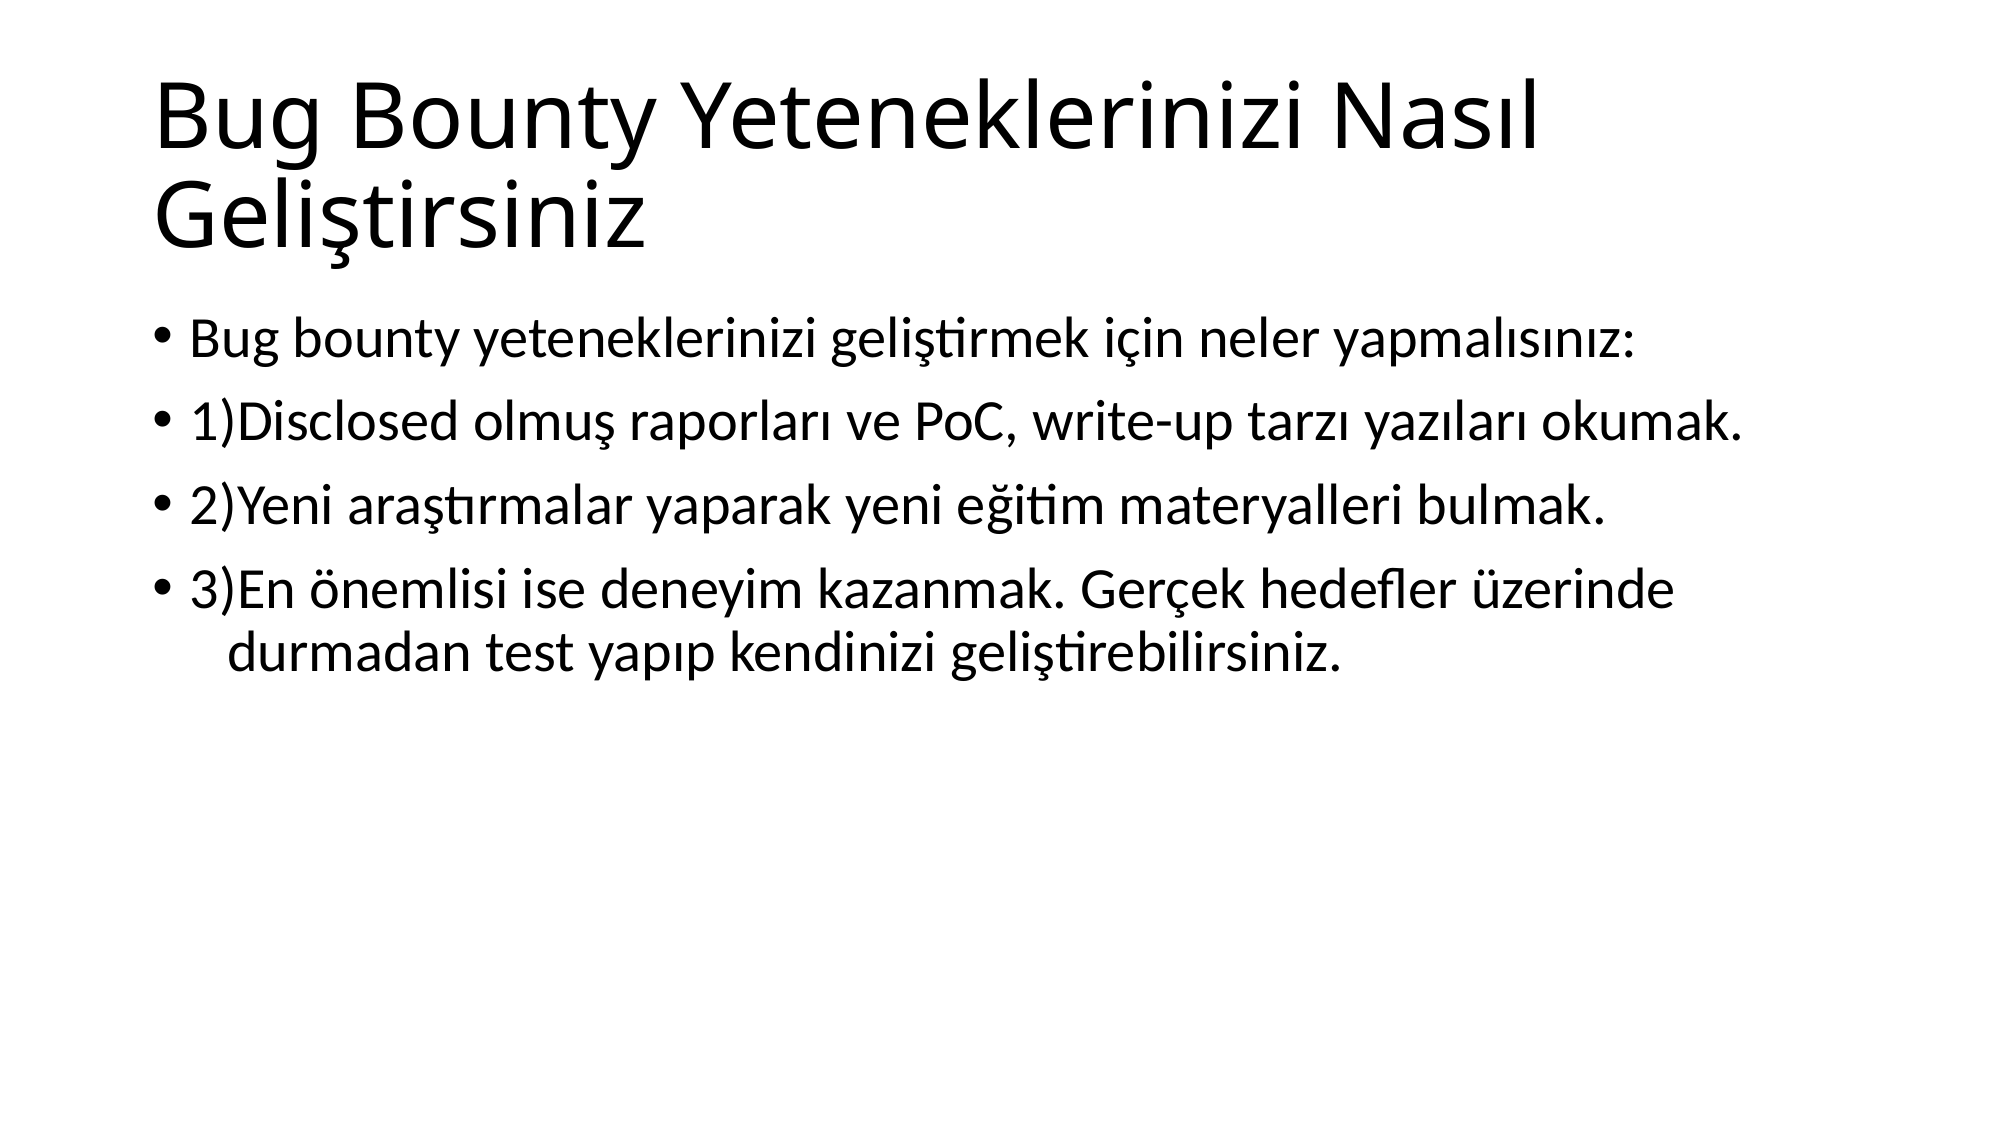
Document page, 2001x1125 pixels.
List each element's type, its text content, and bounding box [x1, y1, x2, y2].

list Bug bounty yeteneklerinizi geliştirmek için neler yapmalısınız: 1)Disclosed olmuş raporları ve PoC, write-up tarzı yazıları okumak. 2)Yeni araştırmalar yaparak yeni eğitim materyalleri bulmak. 3)En önemlisi ise deneyim kazanmak. Gerçek hedefler üzerinde durmadan test yapıp kendinizi geliştirebilirsiniz. [137, 299, 1863, 1014]
title Bug Bounty Yeteneklerinizi Nasıl Geliştirsiniz [137, 59, 1863, 278]
